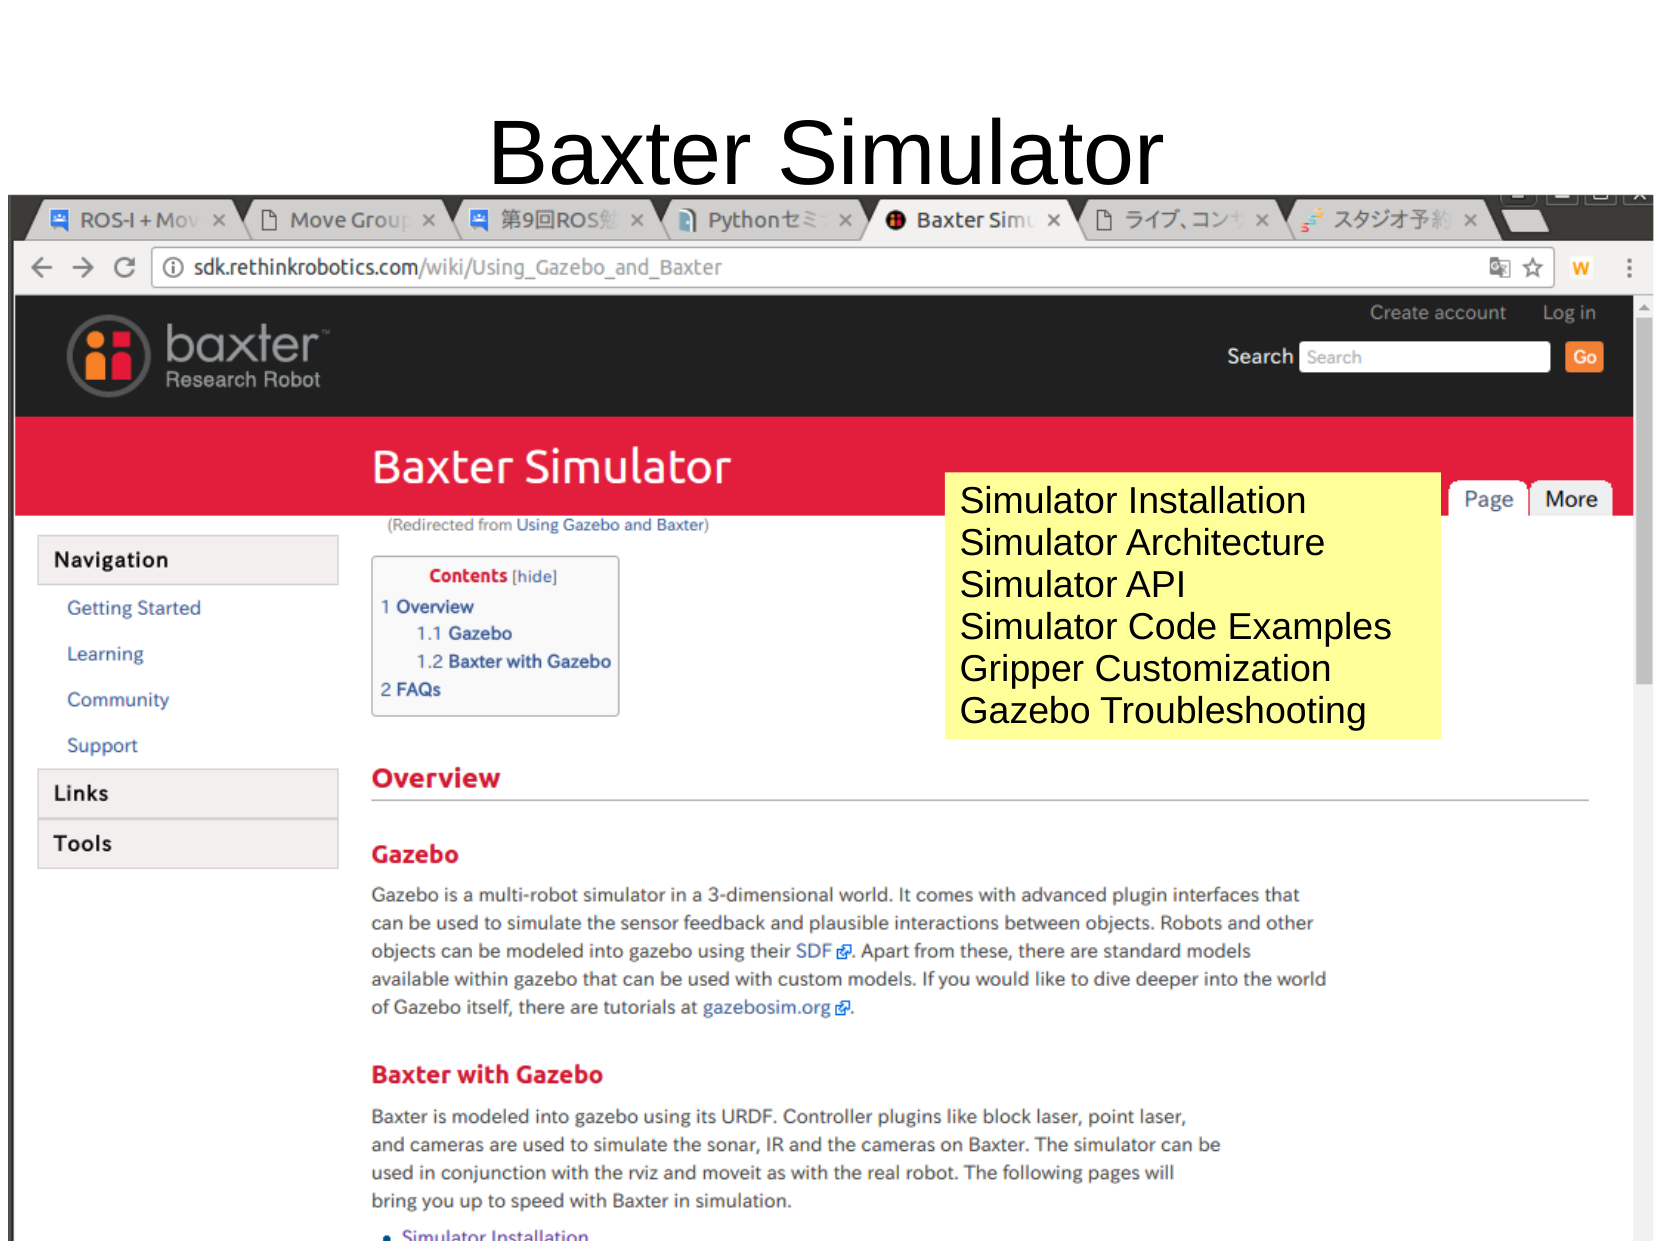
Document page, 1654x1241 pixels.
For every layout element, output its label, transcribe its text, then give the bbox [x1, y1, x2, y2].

title Baxter Simulator [82, 49, 1571, 257]
picture [8, 176, 1654, 1241]
text_box Simulator Installation Simulator Architecture Simulator API Simulator Code Examples Gripper Customization Gazebo Troubleshooting [944, 472, 1441, 740]
